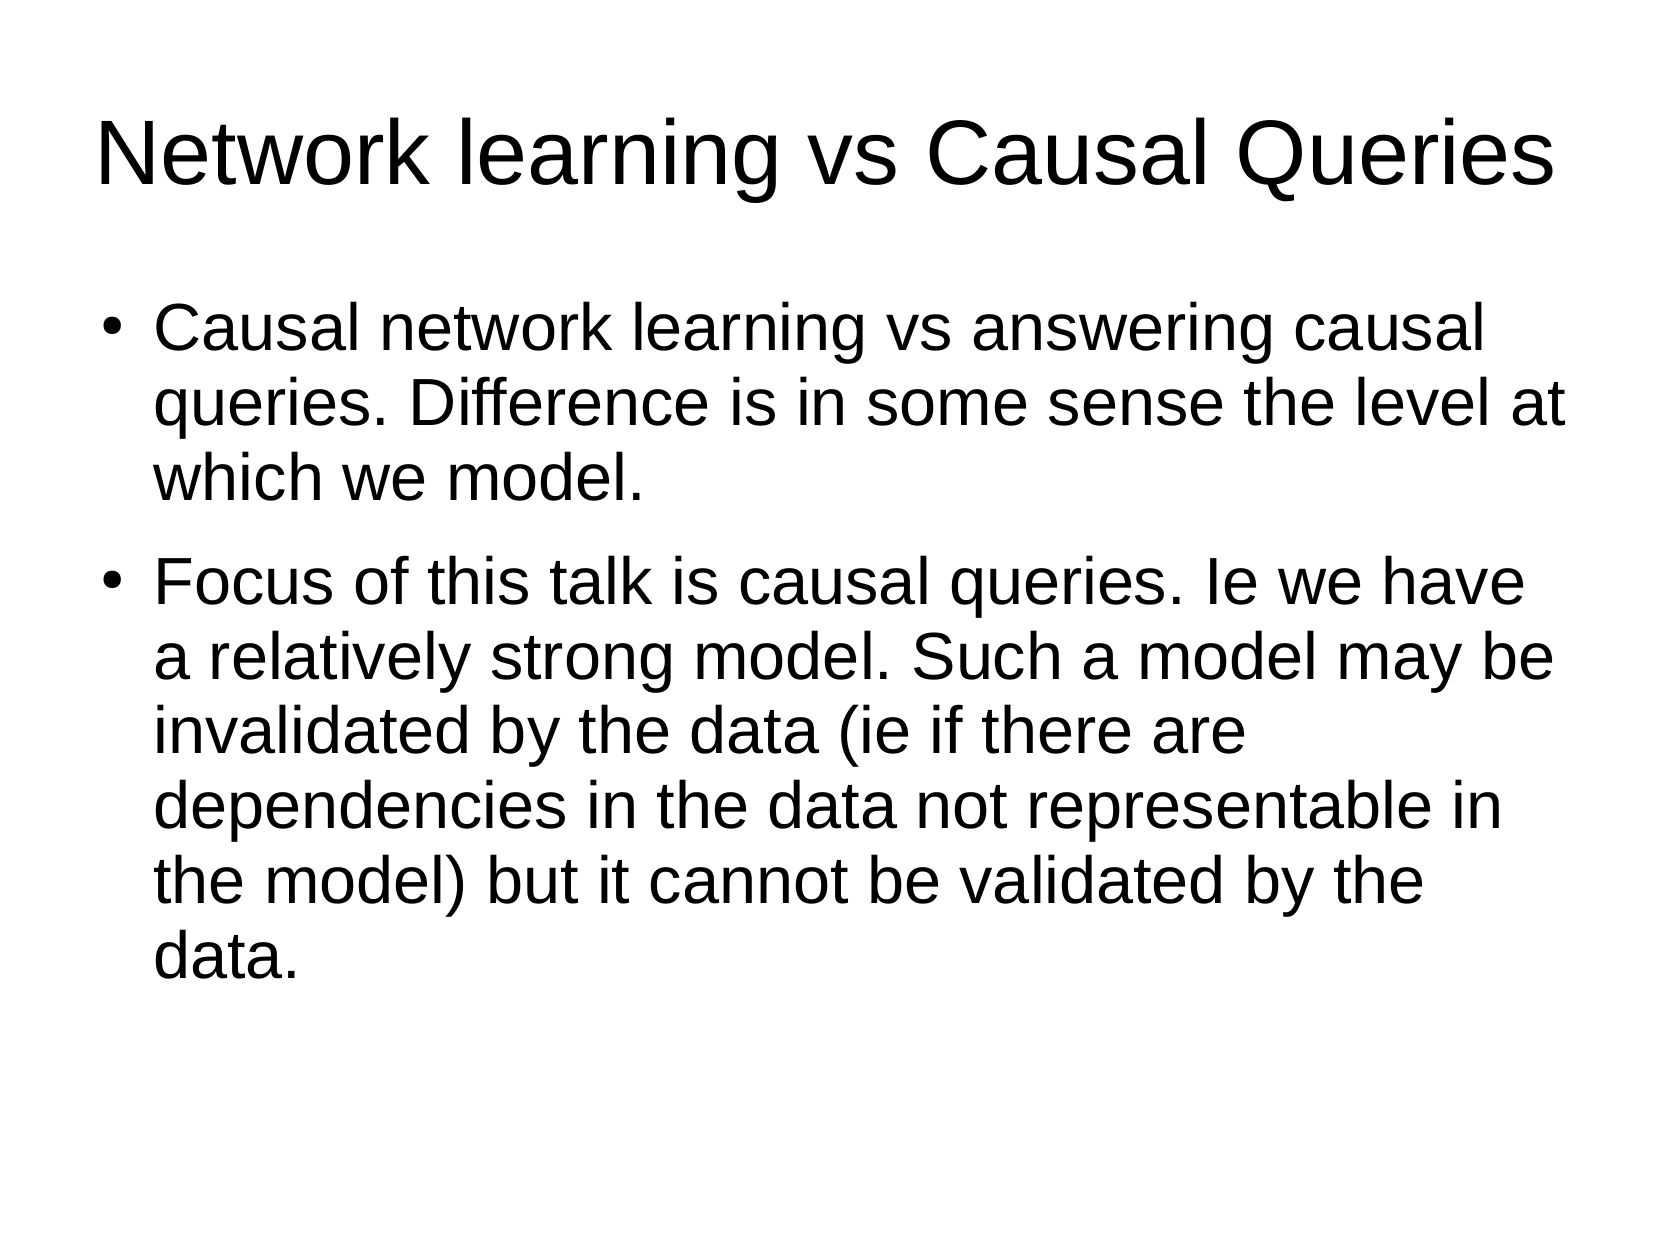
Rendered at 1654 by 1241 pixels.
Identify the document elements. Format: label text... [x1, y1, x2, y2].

title Network learning vs Causal Queries [82, 49, 1571, 257]
list Causal network learning vs answering causal queries. Difference is in some sense the level at which we model. Focus of this talk is causal queries. Ie we have a relatively strong model. Such a model may be invalidated by the data (ie if there are dependencies in the data not representable in the model) but it cannot be validated by the data. [82, 290, 1571, 1010]
